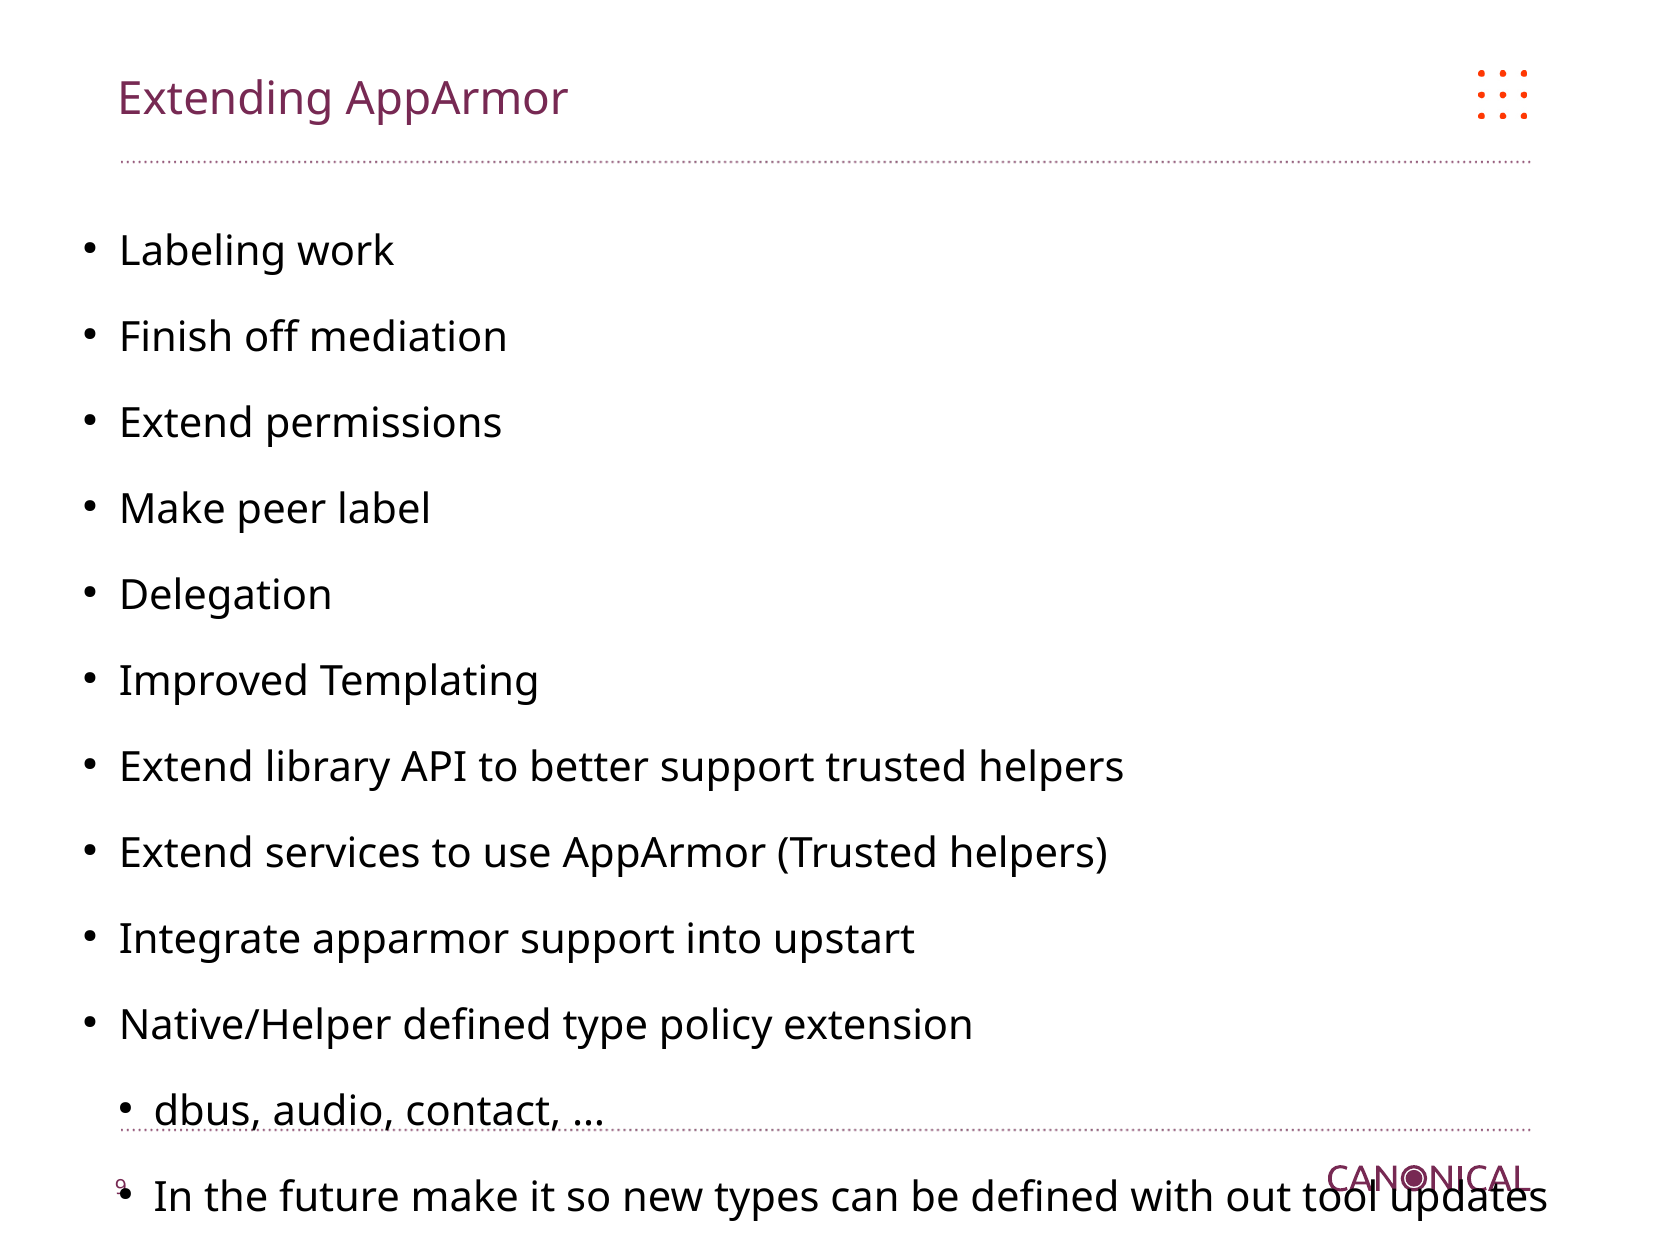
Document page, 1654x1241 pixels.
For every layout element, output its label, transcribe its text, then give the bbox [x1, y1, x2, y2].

picture [111, 1127, 1533, 1134]
picture [1478, 70, 1527, 119]
list Labeling work Finish off mediation Extend permissions Make peer label Delegation Improved Templating Extend library API to better support trusted helpers Extend services to use AppArmor (Trusted helpers) Integrate apparmor support into upstart Native/Helper defined type policy extension dbus, audio, contact, … In the future make it so new types can be defined with out tool updates [82, 206, 1571, 1063]
title Extending AppArmor [117, 71, 1447, 123]
picture [111, 159, 1533, 166]
